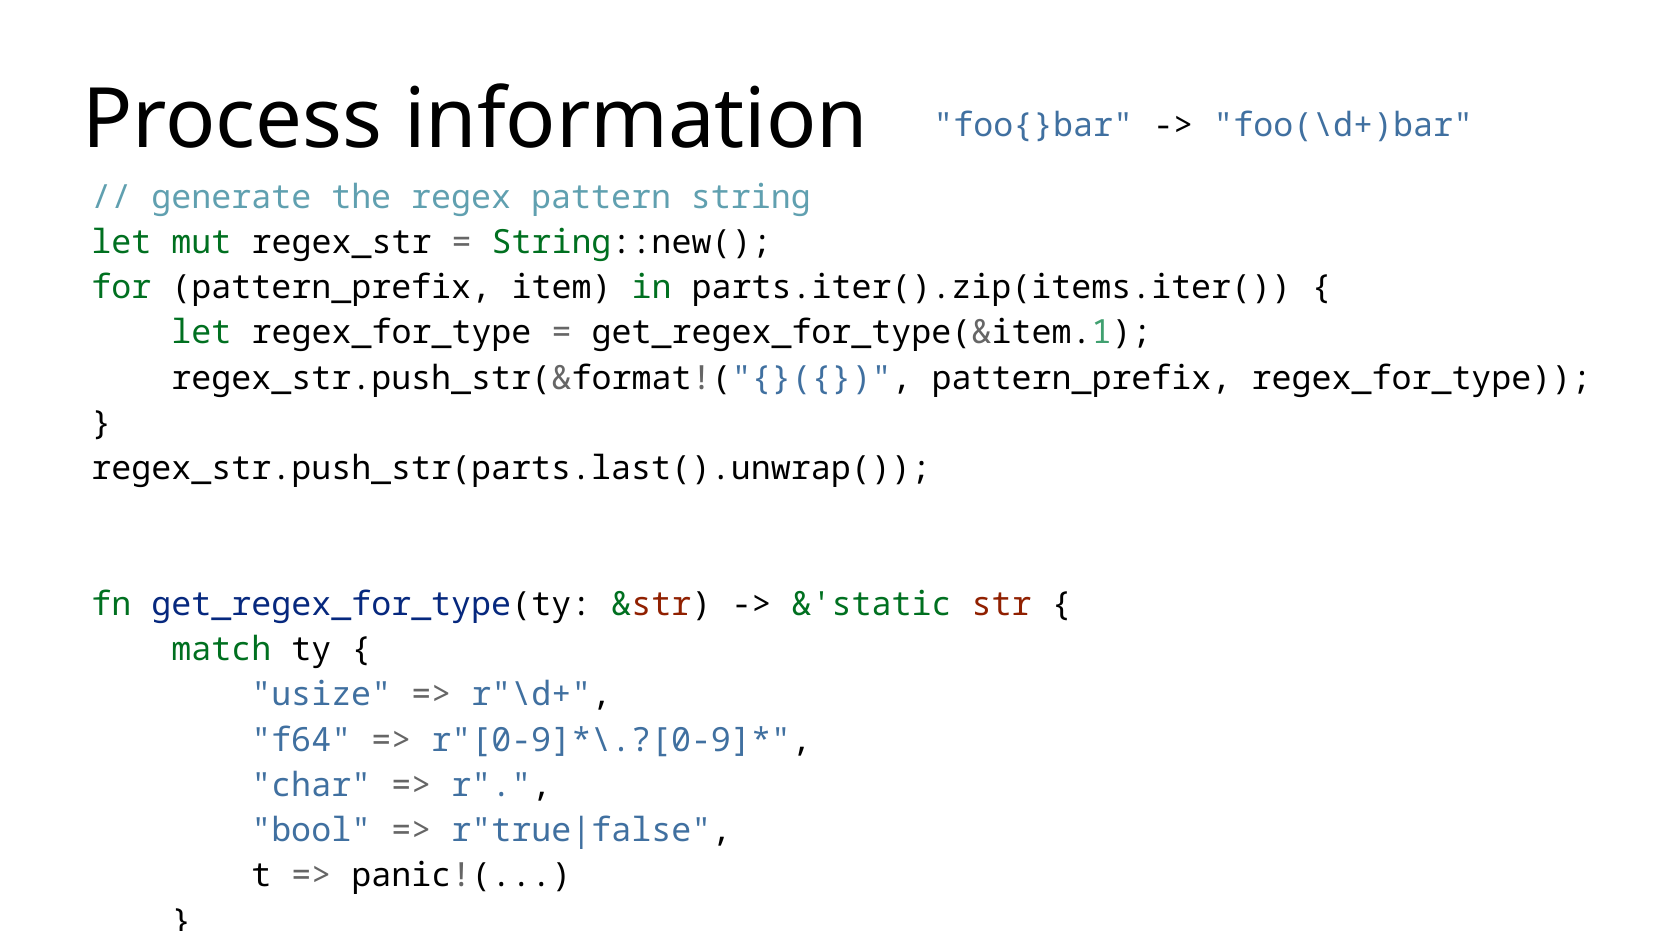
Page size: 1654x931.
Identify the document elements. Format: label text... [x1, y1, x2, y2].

text_box "foo{}bar" -> "foo(\d+)bar" [918, 93, 1502, 149]
title Process information [82, 37, 1571, 165]
text_box // generate the regex pattern string let mut regex_str = String::new(); for (pattern_prefix, item) in parts.iter().zip(items.iter()) { let regex_for_type = get_regex_for_type(&item.1); regex_str.push_str(&format!("{}({})", pattern_prefix, regex_for_type)); } regex_str.push_str(parts.last().unwrap()); fn get_regex_for_type(ty: &str) -> &'static str { match ty { "usize" => r"\d+", "f64" => r"[0-9]*\.?[0-9]*", "char" => r".", "bool" => r"true|false", t => panic!(...) } } [76, 165, 1644, 919]
